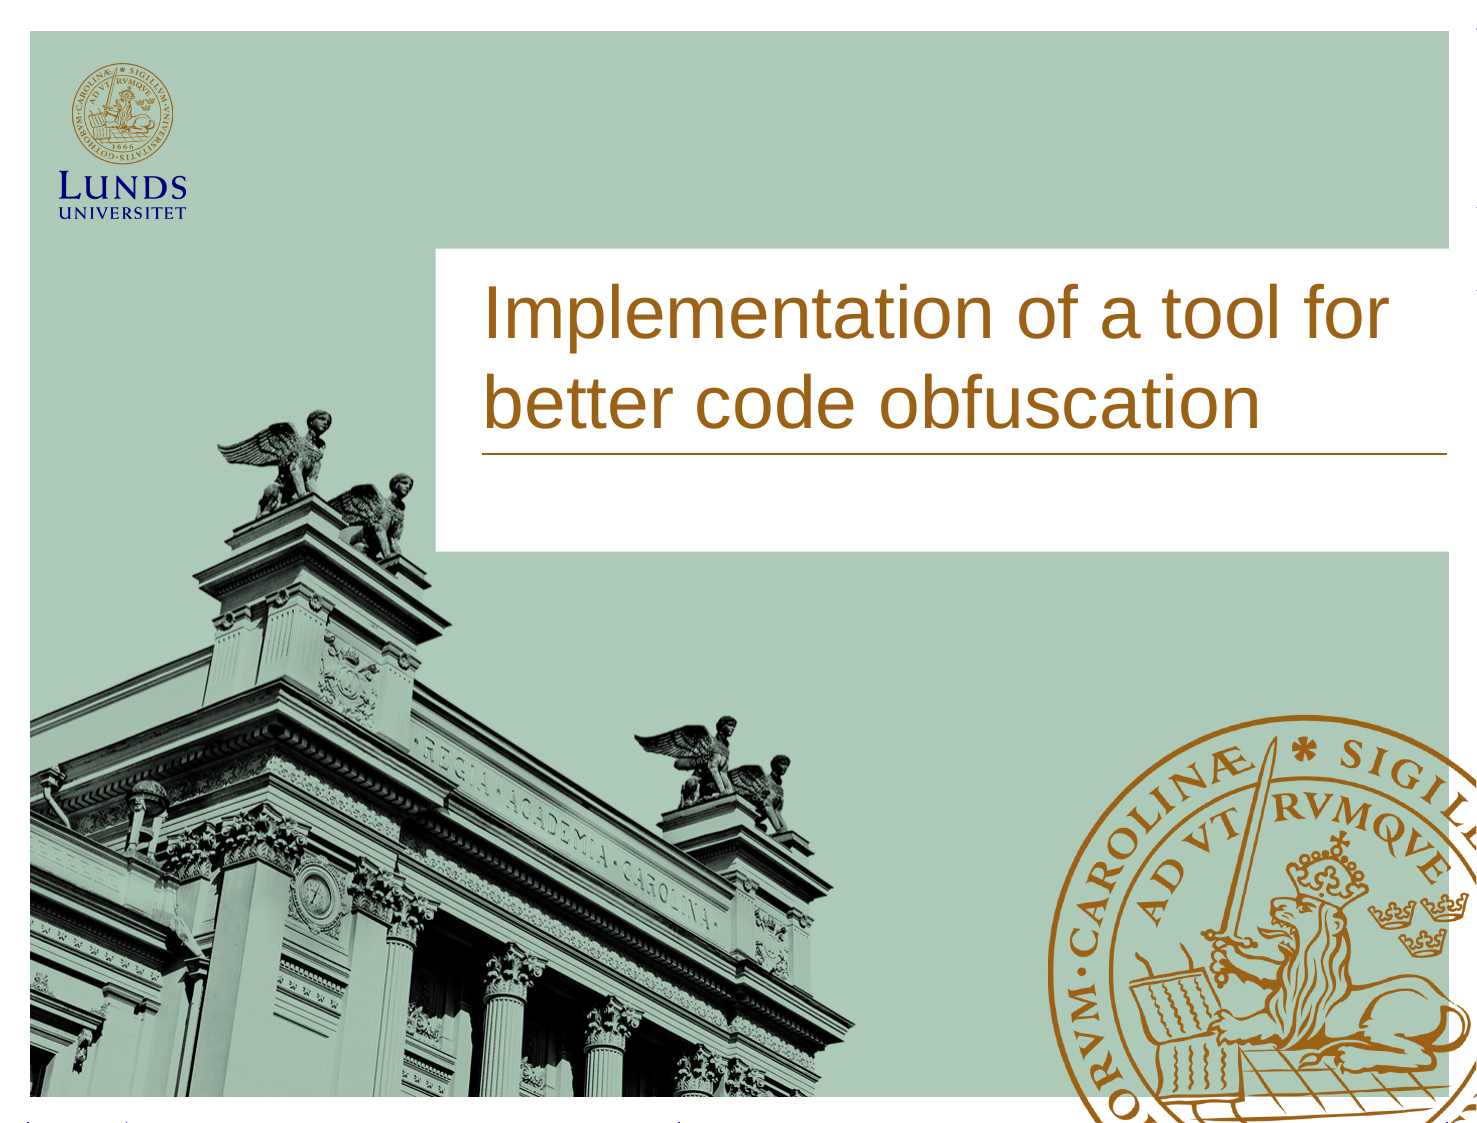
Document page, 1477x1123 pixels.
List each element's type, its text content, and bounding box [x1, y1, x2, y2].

title Implementation of a tool for better code obfuscation [482, 247, 1424, 443]
picture [30, 31, 1477, 1123]
